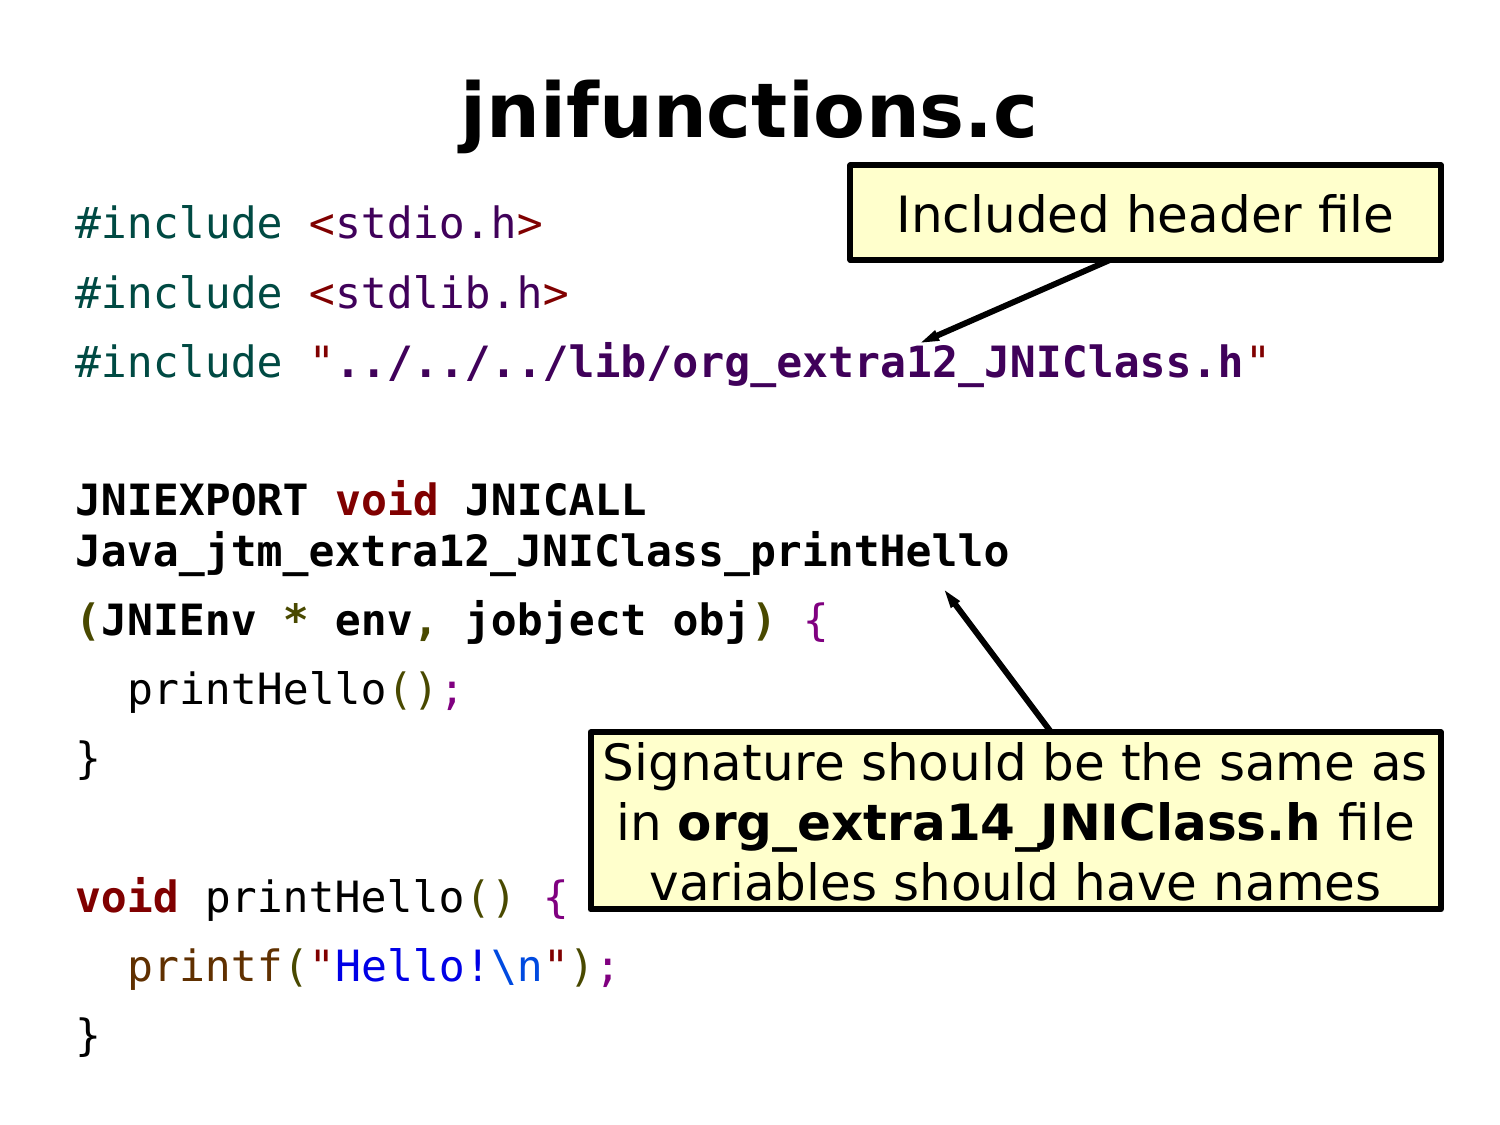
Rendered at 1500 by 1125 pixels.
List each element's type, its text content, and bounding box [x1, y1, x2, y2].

title jnifunctions.c [75, 44, 1425, 177]
text_box Included header file [850, 165, 1441, 260]
list #include <stdio.h> #include <stdlib.h> #include "../../../lib/org_extra12_JNIClass.h" JNIEXPORT void JNICALL Java_jtm_extra12_JNIClass_printHello (JNIEnv * env, jobject obj) { printHello(); } void printHello() { printf("Hello!\n"); } [75, 198, 1477, 1070]
text_box Signature should be the same as in org_extra14_JNIClass.h file variables should have names [590, 732, 1441, 910]
